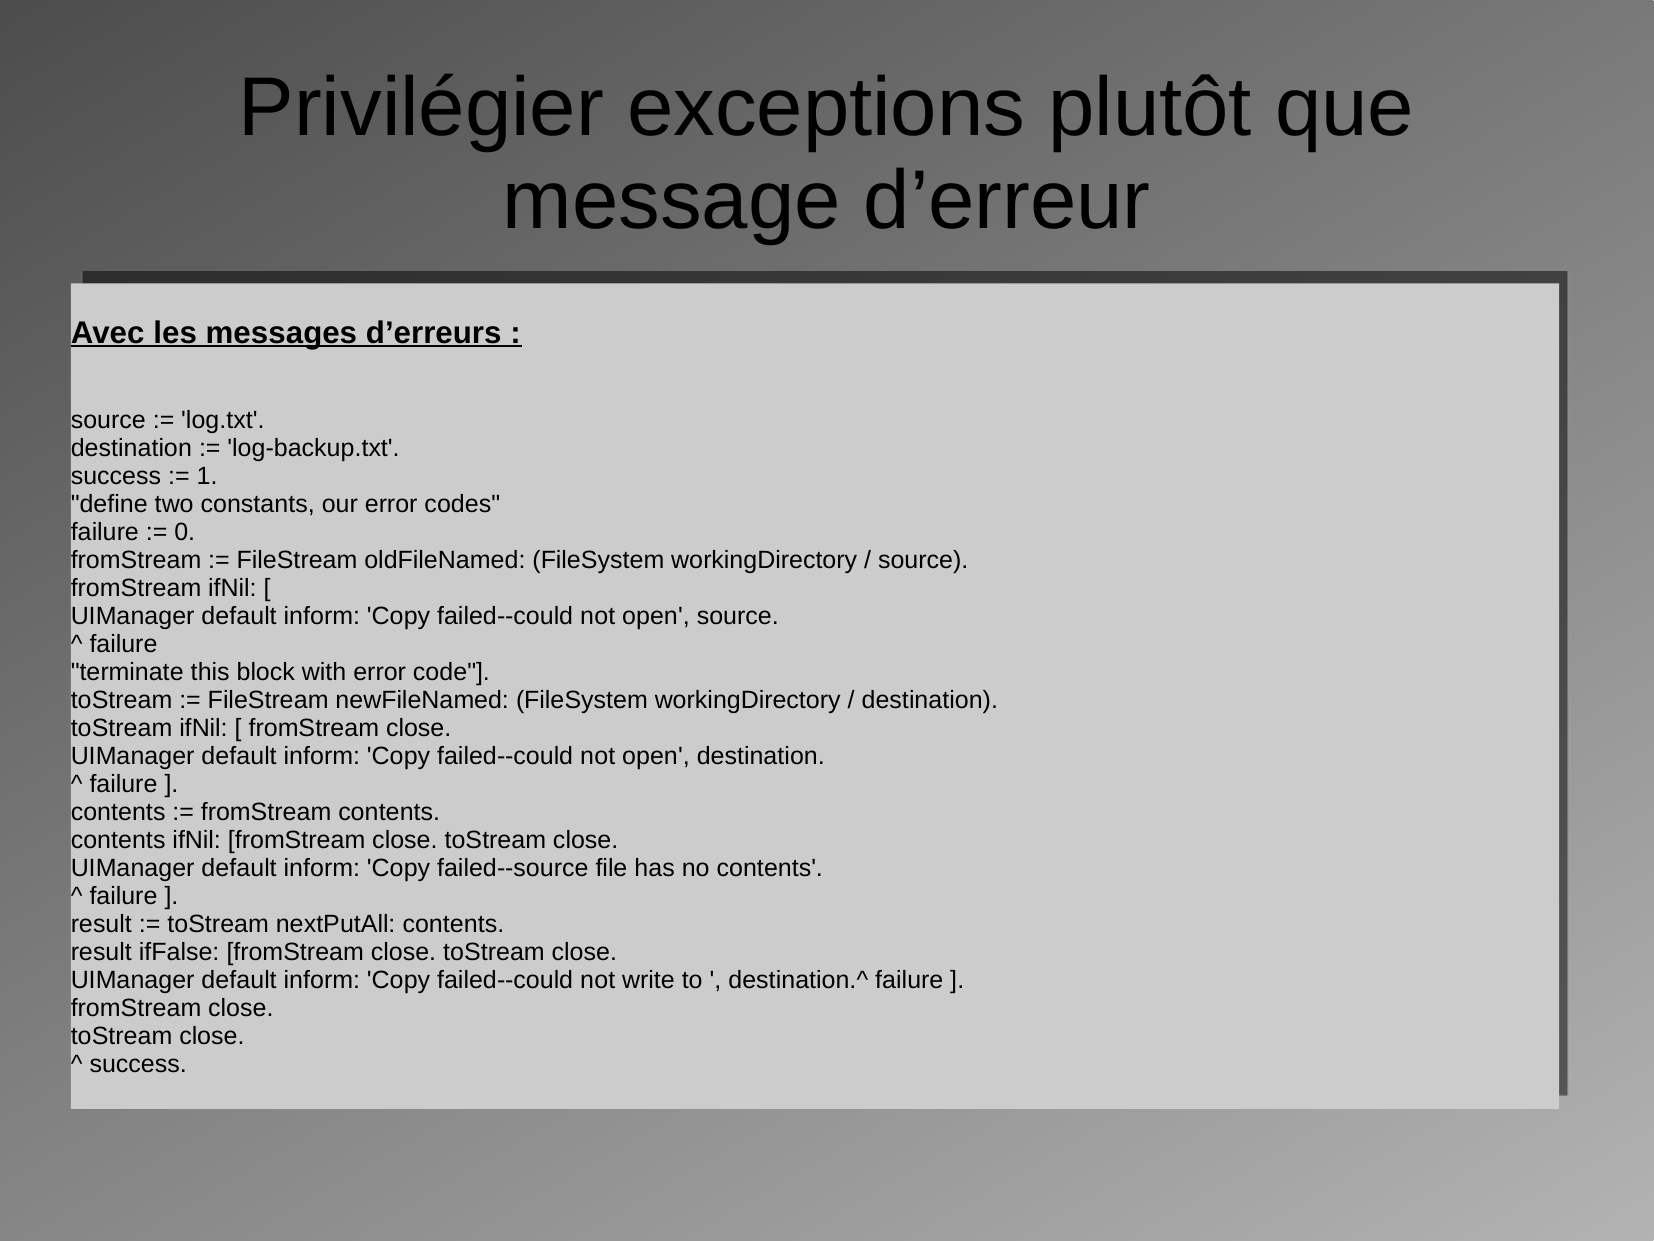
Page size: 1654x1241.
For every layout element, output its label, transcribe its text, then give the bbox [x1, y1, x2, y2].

title Privilégier exceptions plutôt que message d’erreur [82, 49, 1571, 257]
subtitle Avec les messages d’erreurs : source := 'log.txt'. destination := 'log-backup.txt'. success := 1. "define two constants, our error codes" failure := 0. fromStream := FileStream oldFileNamed: (FileSystem workingDirectory / source). fromStream ifNil: [ UIManager default inform: 'Copy failed--could not open', source. ^ failure "terminate this block with error code"]. toStream := FileStream newFileNamed: (FileSystem workingDirectory / destination). toStream ifNil: [ fromStream close. UIManager default inform: 'Copy failed--could not open', destination. ^ failure ]. contents := fromStream contents. contents ifNil: [fromStream close. toStream close. UIManager default inform: 'Copy failed--source file has no contents'. ^ failure ]. result := toStream nextPutAll: contents. result ifFalse: [fromStream close. toStream close. UIManager default inform: 'Copy failed--could not write to ', destination.^ failure ]. fromStream close. toStream close. ^ success. [70, 283, 1560, 1109]
